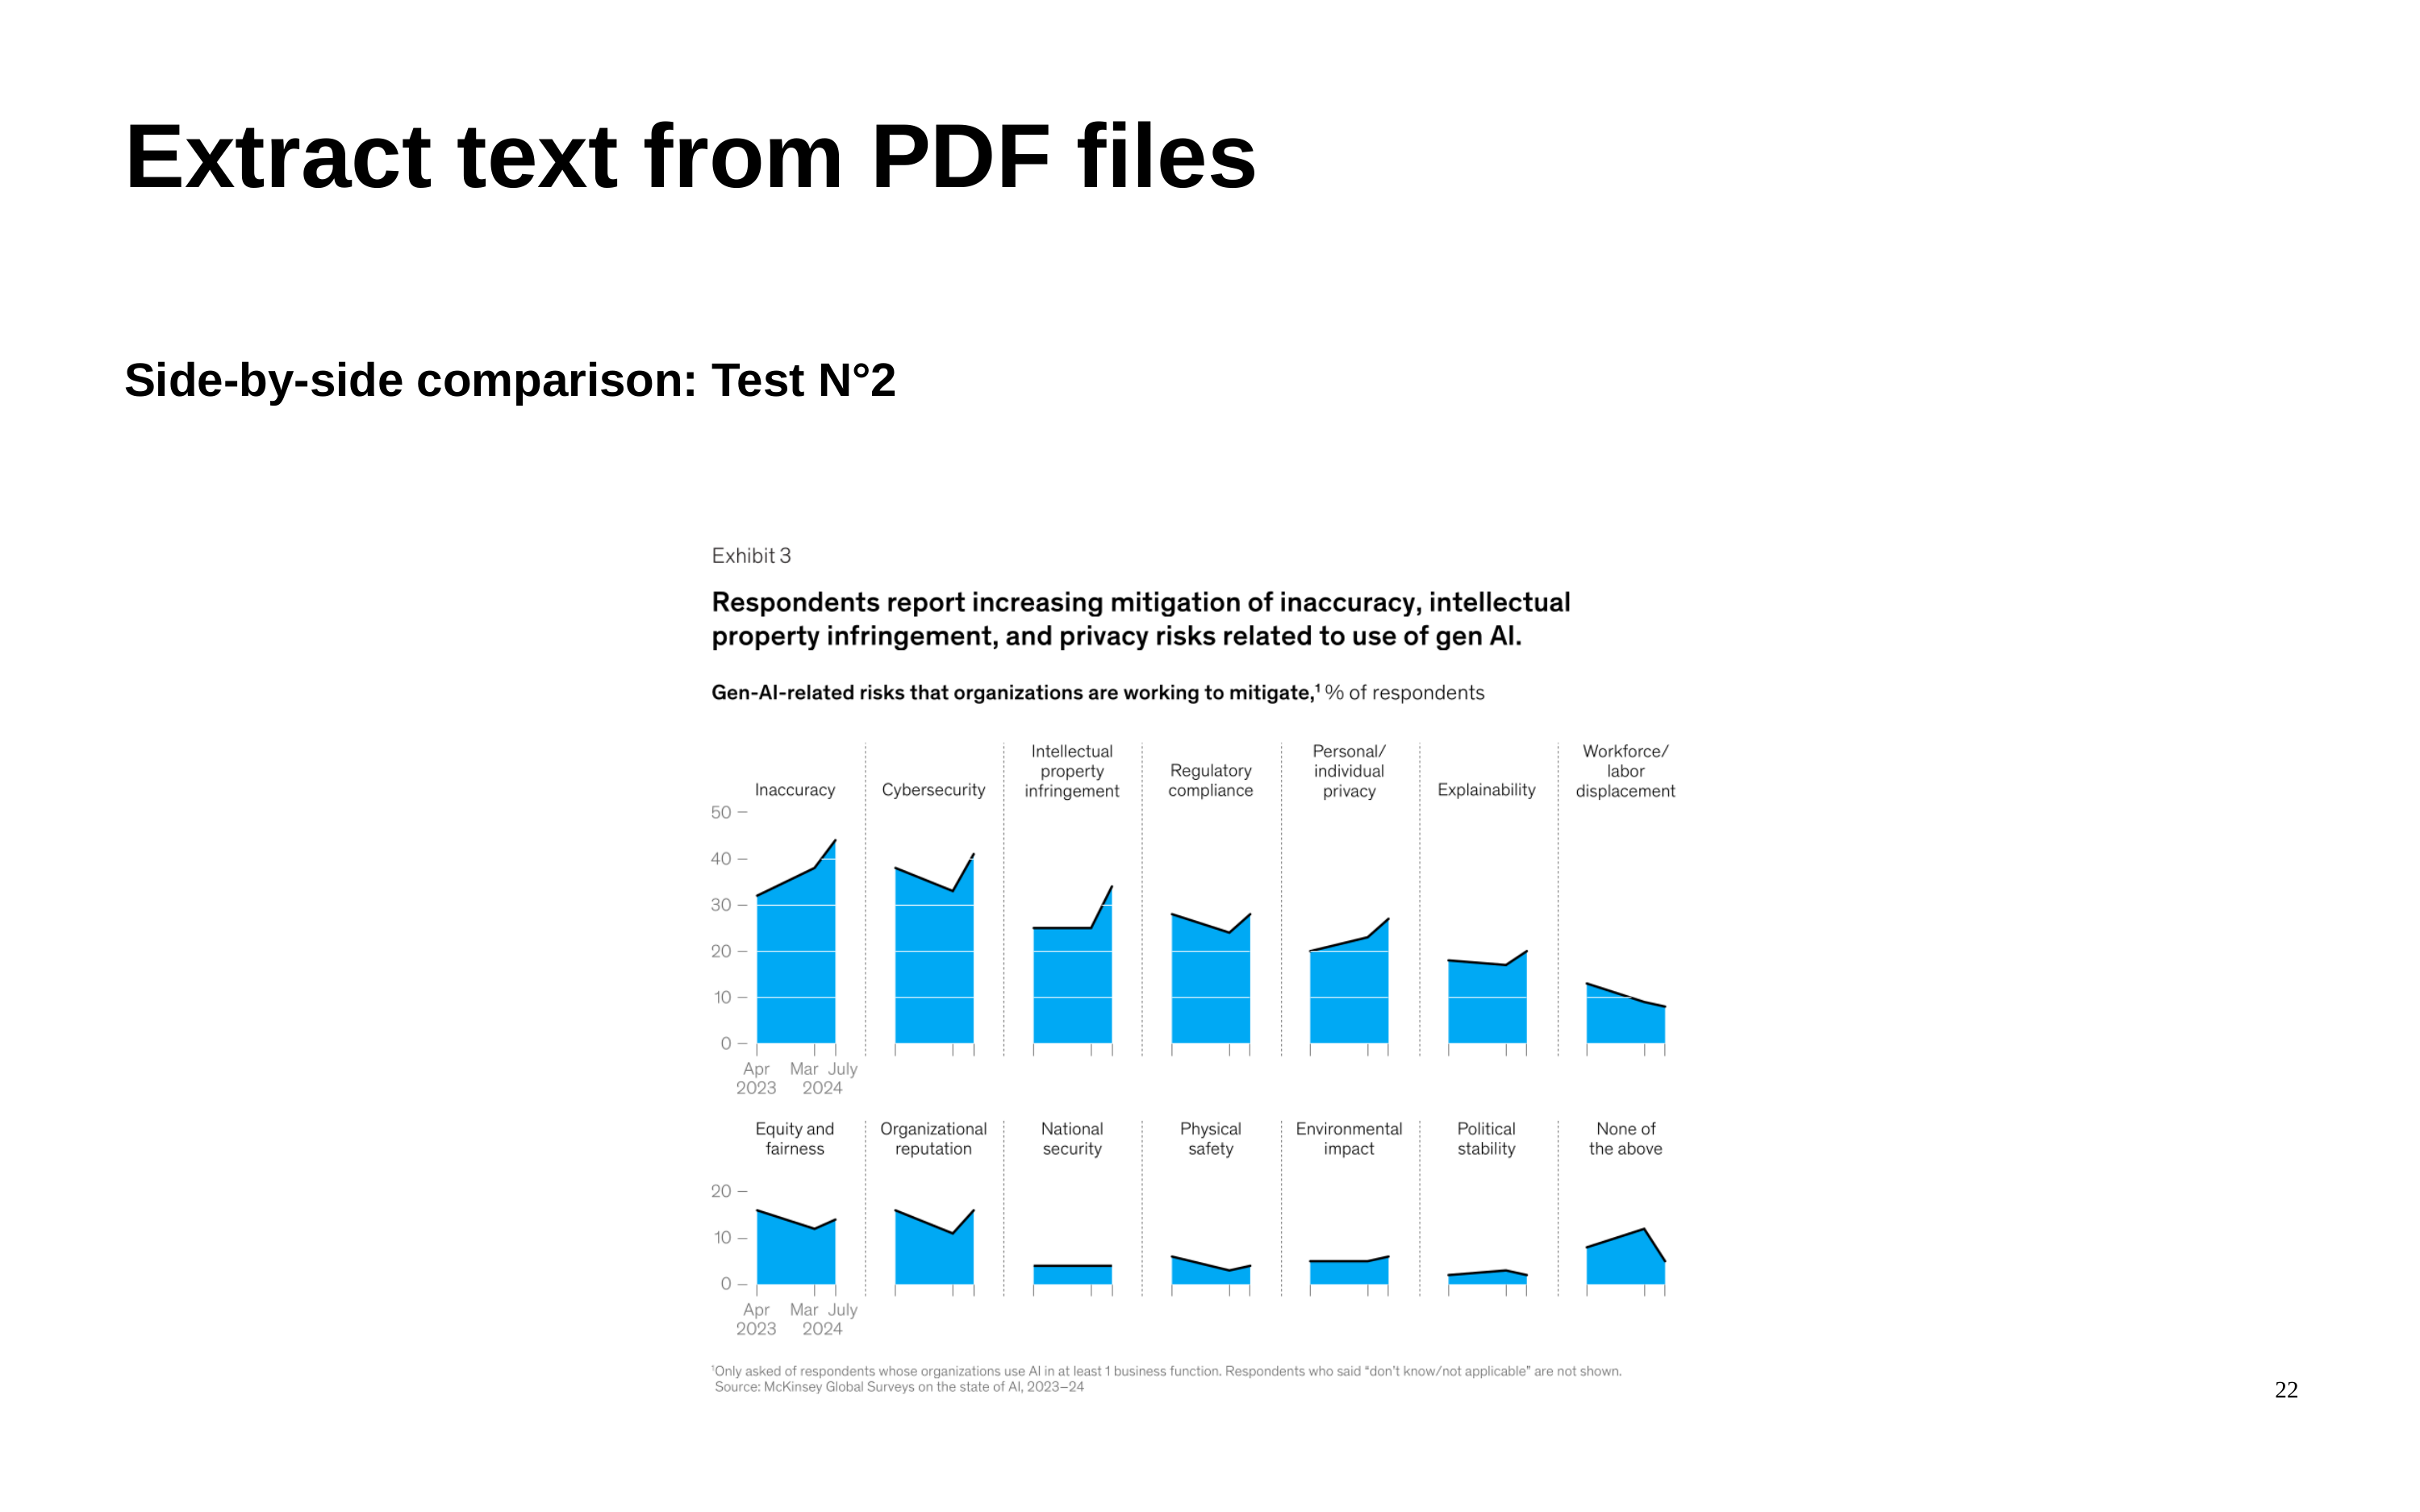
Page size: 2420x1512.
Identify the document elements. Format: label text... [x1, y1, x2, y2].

picture [677, 533, 1743, 1412]
text_box Extract text from PDF files [112, 61, 2173, 251]
text_box Side-by-side comparison: Test N°2 [112, 322, 2118, 413]
